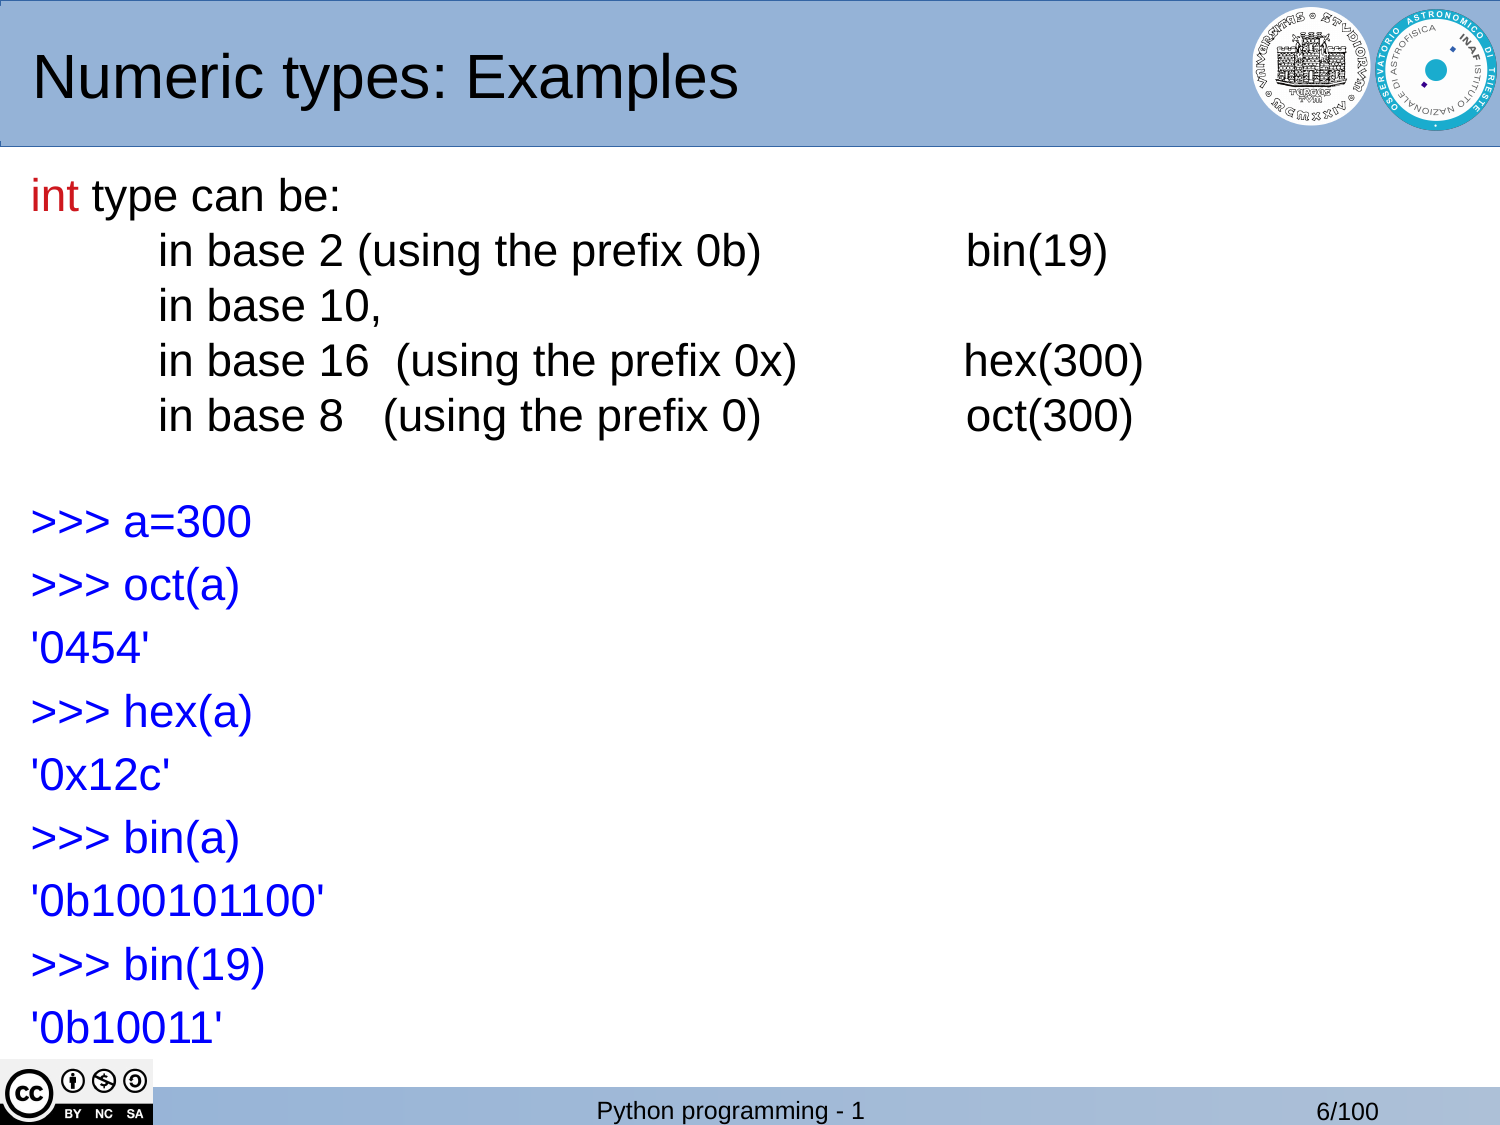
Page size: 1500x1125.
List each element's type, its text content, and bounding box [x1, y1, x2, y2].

list int type can be: in base 2 (using the prefix 0b) bin(19) in base 10, in base 16 (using the prefix 0x) hex(300) in base 8 (using the prefix 0) oct(300) >>> a=300 >>> oct(a) '0454' >>> hex(a) '0x12c' >>> bin(a) '0b100101100' >>> bin(19) '0b10011' [15, 149, 1488, 1006]
picture [0, 1059, 153, 1125]
picture [1253, 0, 1500, 156]
text_box Numeric types: Examples [0, 5, 1253, 141]
